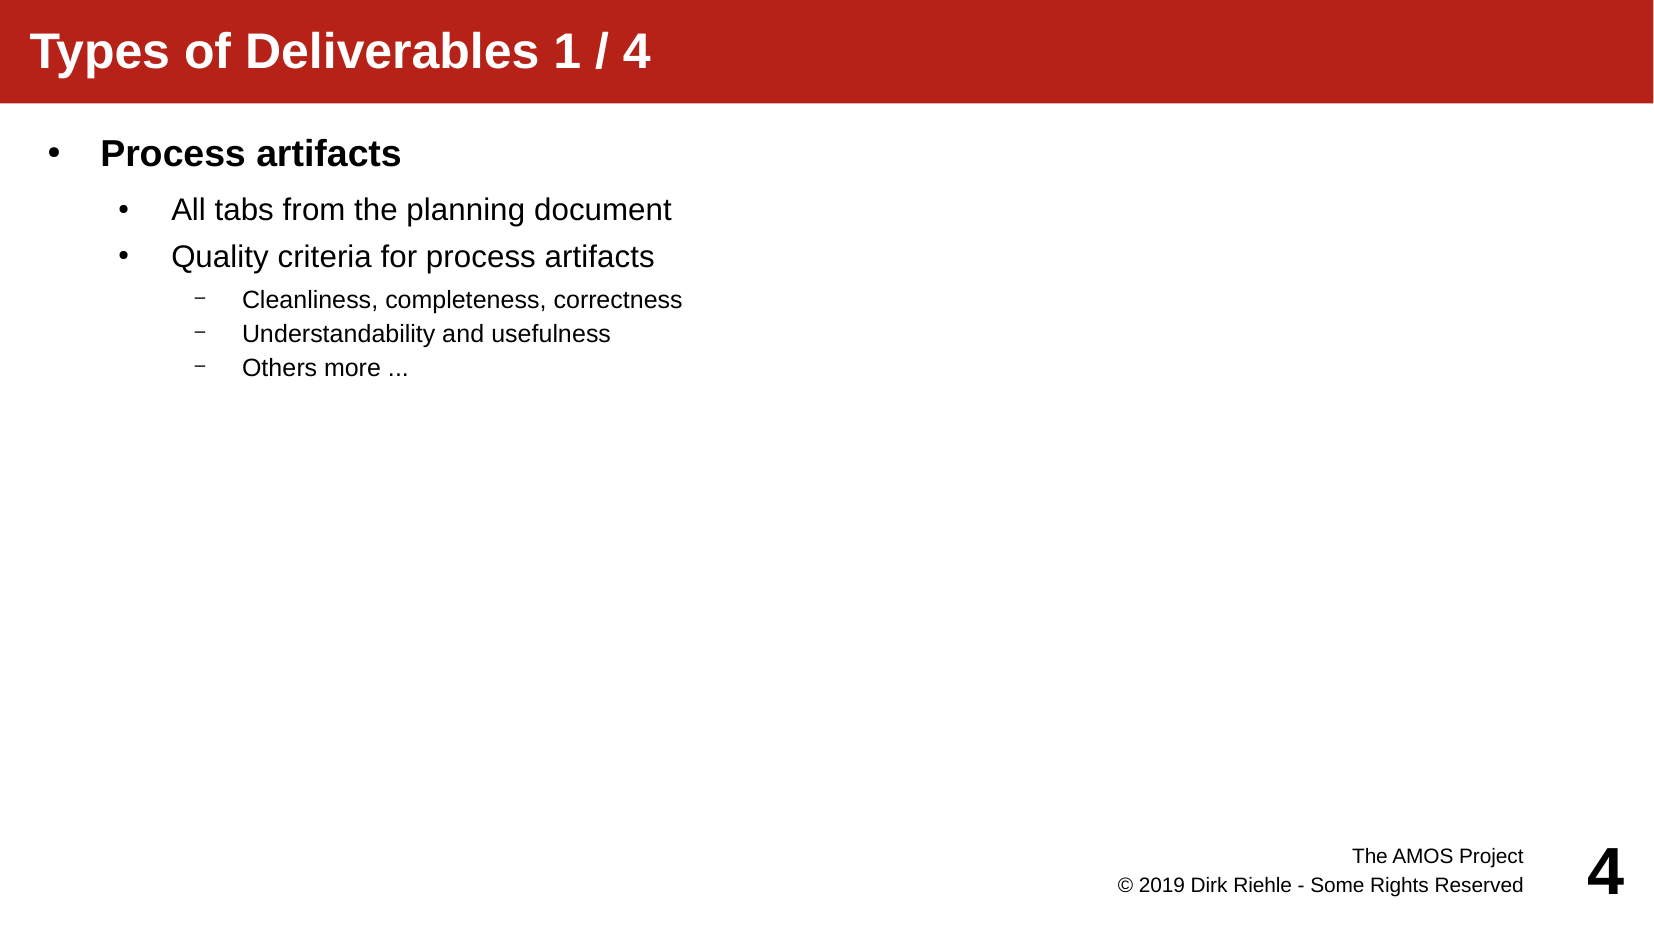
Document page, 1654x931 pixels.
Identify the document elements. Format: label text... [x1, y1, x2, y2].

list Process artifacts All tabs from the planning document Quality criteria for process artifacts Cleanliness, completeness, correctness Understandability and usefulness Others more ... [29, 132, 1625, 798]
title Types of Deliverables 1 / 4 [0, 0, 1654, 104]
